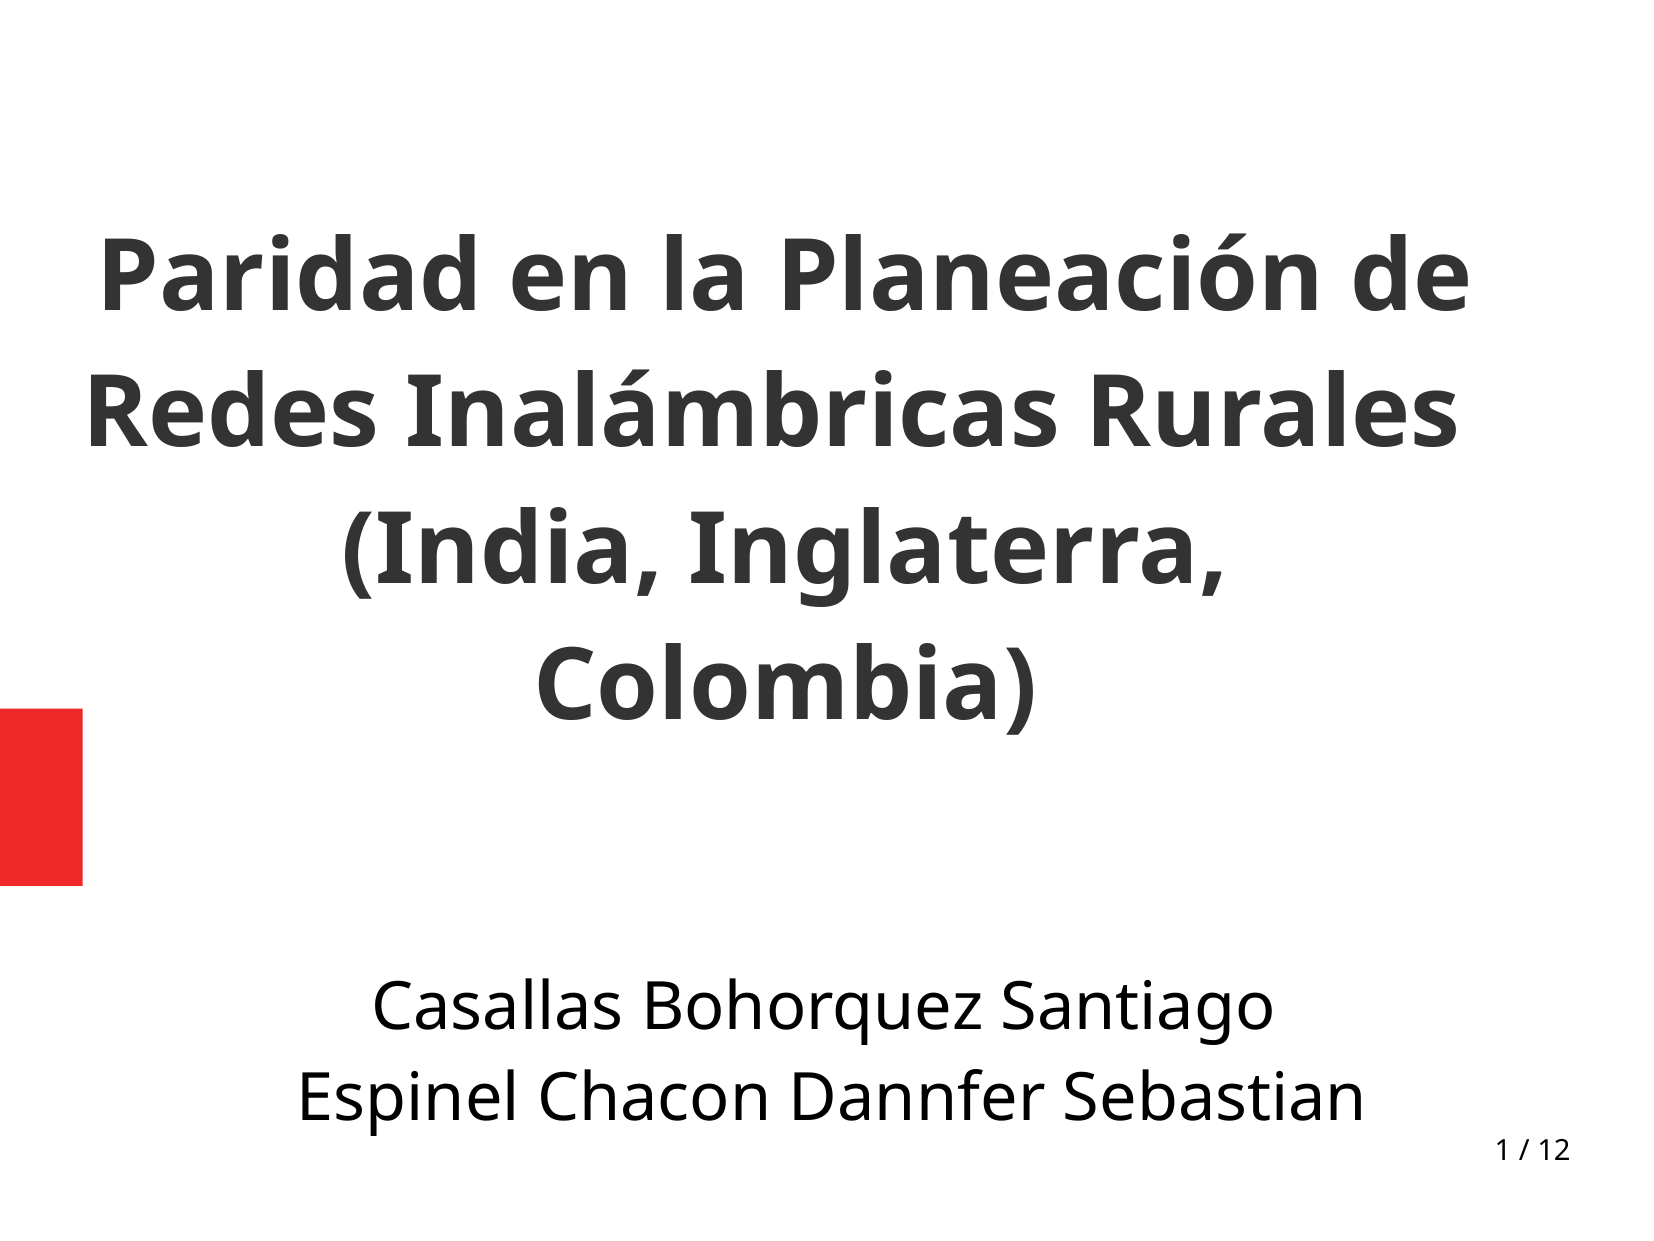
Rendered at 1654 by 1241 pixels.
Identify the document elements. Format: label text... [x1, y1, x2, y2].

title Paridad en la Planeación de Redes Inalámbricas Rurales (India, Inglaterra, Colombia) [82, 185, 1489, 767]
subtitle Casallas Bohorquez Santiago Espinel Chacon Dannfer Sebastian [129, 968, 1536, 1130]
